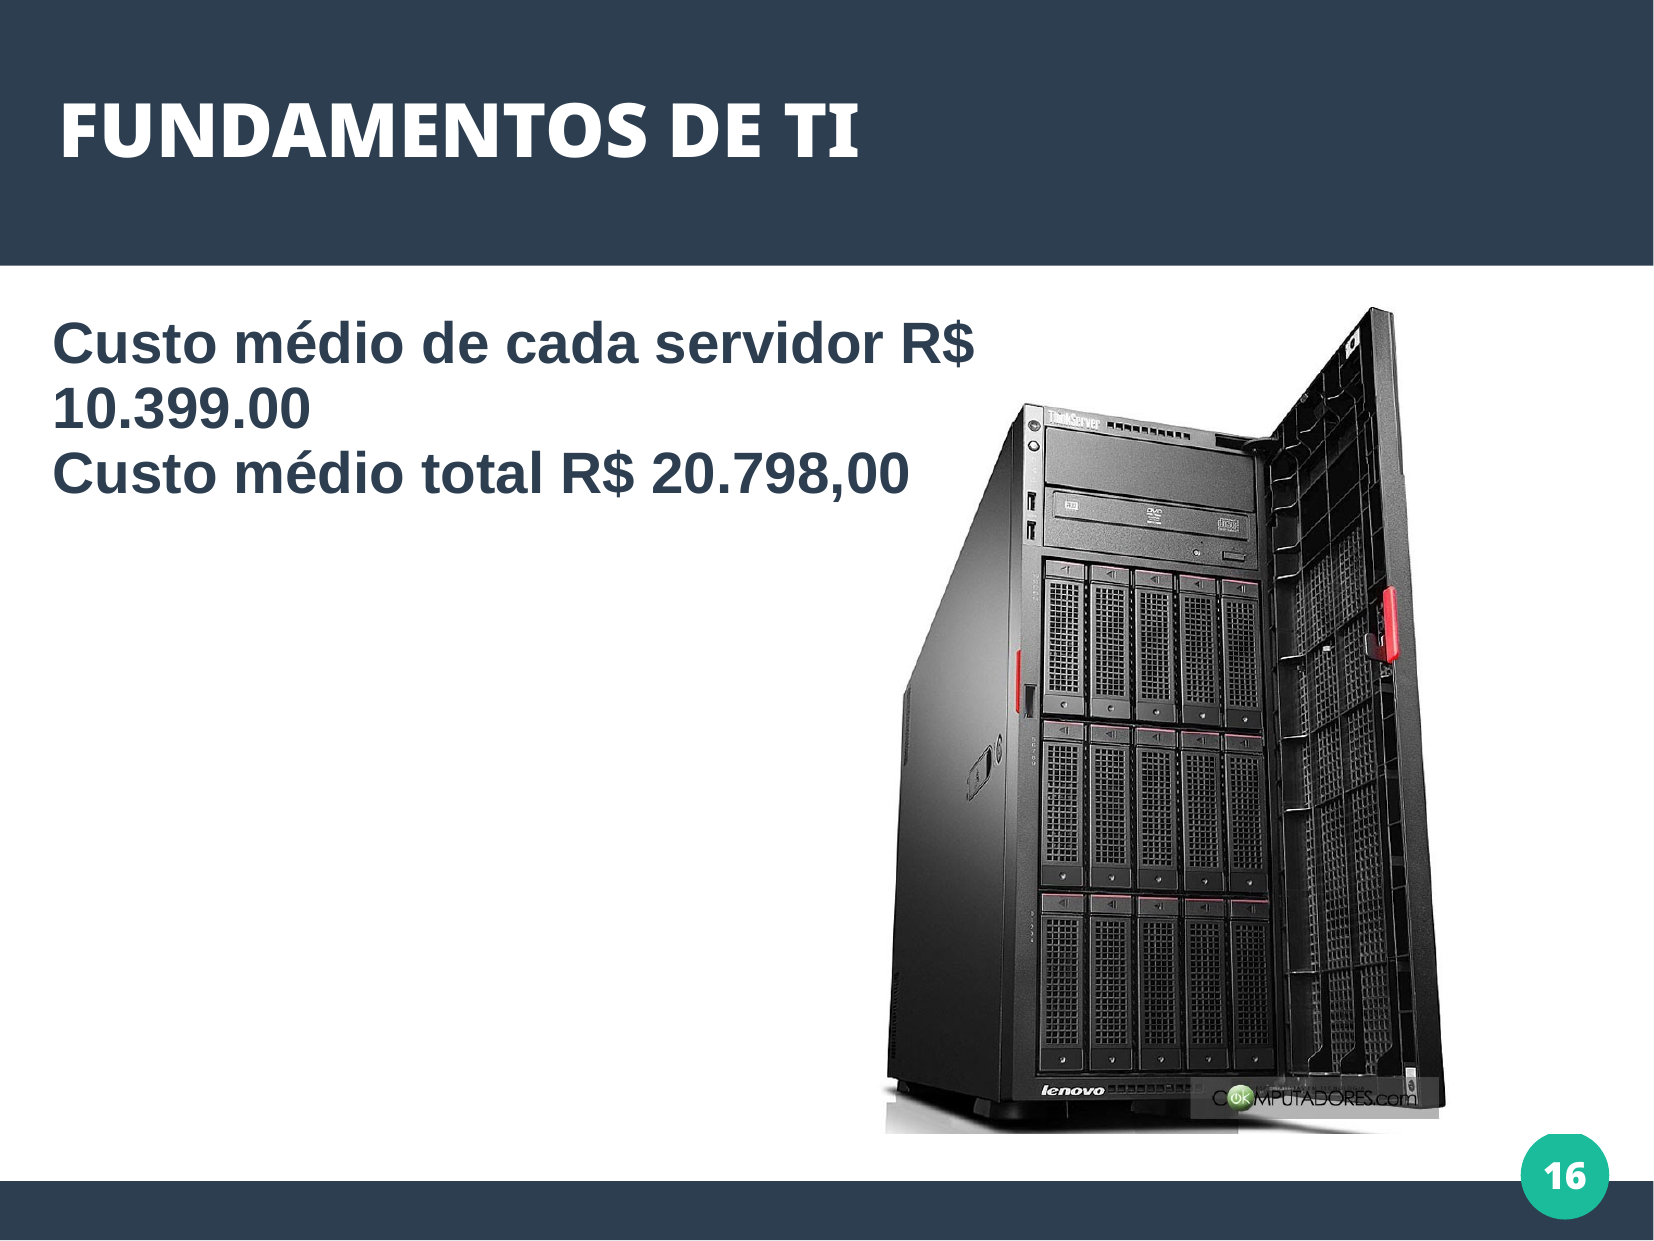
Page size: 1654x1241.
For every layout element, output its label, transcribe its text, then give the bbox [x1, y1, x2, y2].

text_box Custo médio de cada servidor R$ 10.399.00 Custo médio total R$ 20.798,00 [37, 303, 1182, 514]
title FUNDAMENTOS DE TI [59, 49, 1595, 207]
picture [767, 307, 1595, 1134]
